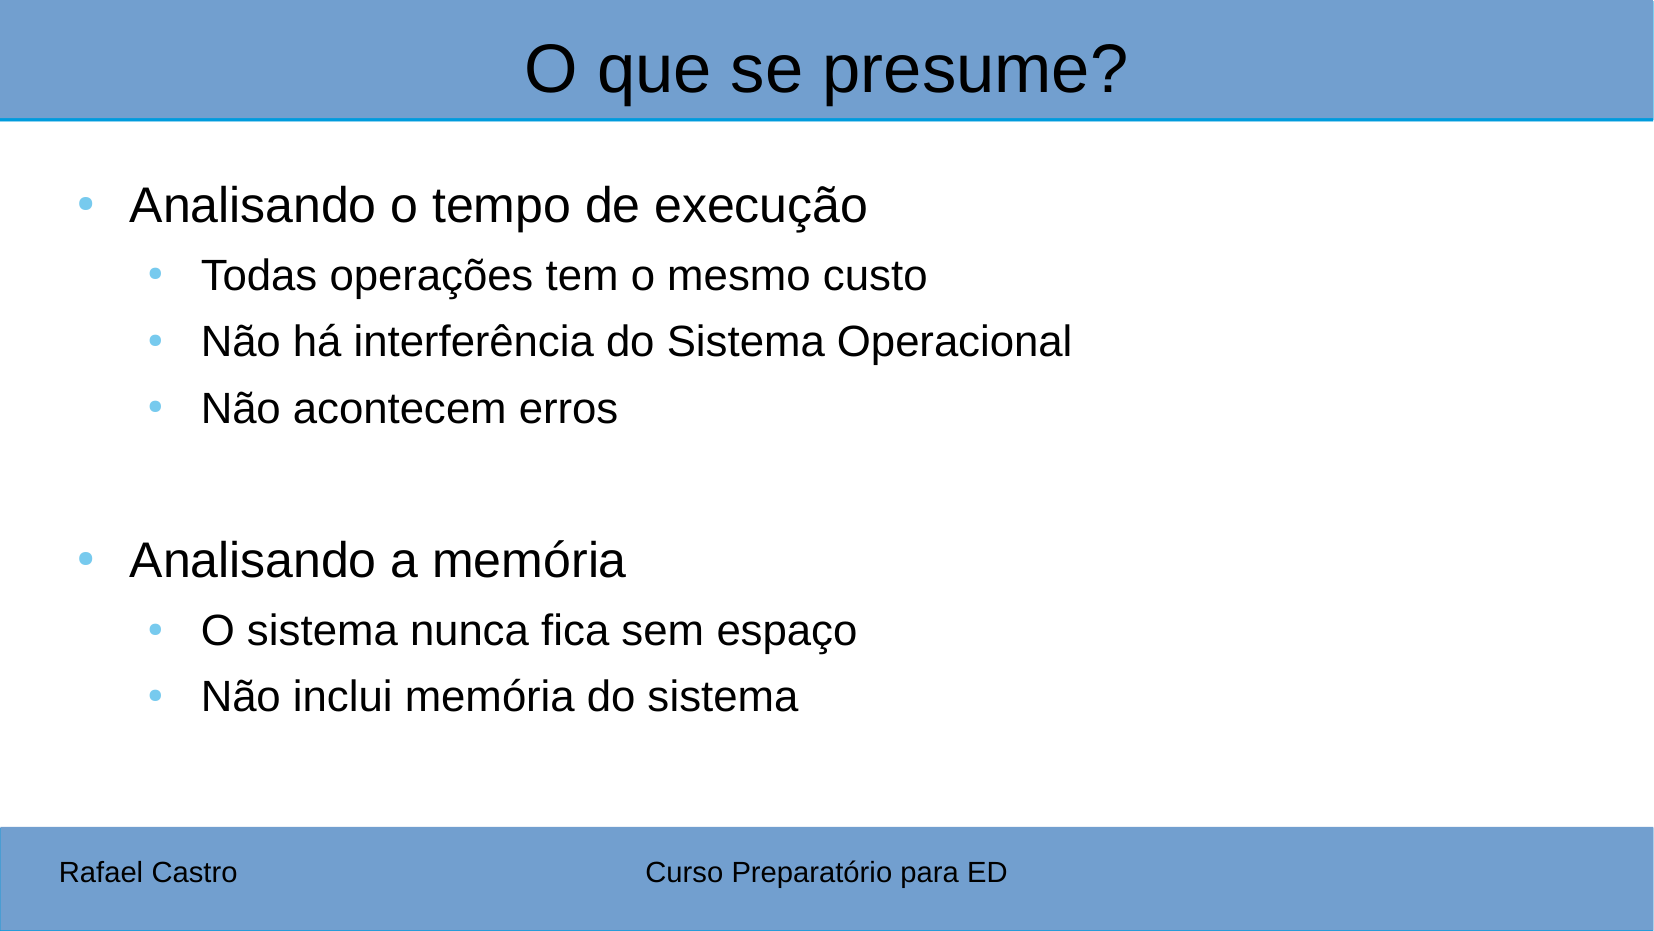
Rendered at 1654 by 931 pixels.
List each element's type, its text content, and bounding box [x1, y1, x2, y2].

title O que se presume? [59, 29, 1595, 108]
list Analisando o tempo de execução Todas operações tem o mesmo custo Não há interferência do Sistema Operacional Não acontecem erros Analisando a memória O sistema nunca fica sem espaço Não inclui memória do sistema [59, 177, 1595, 768]
